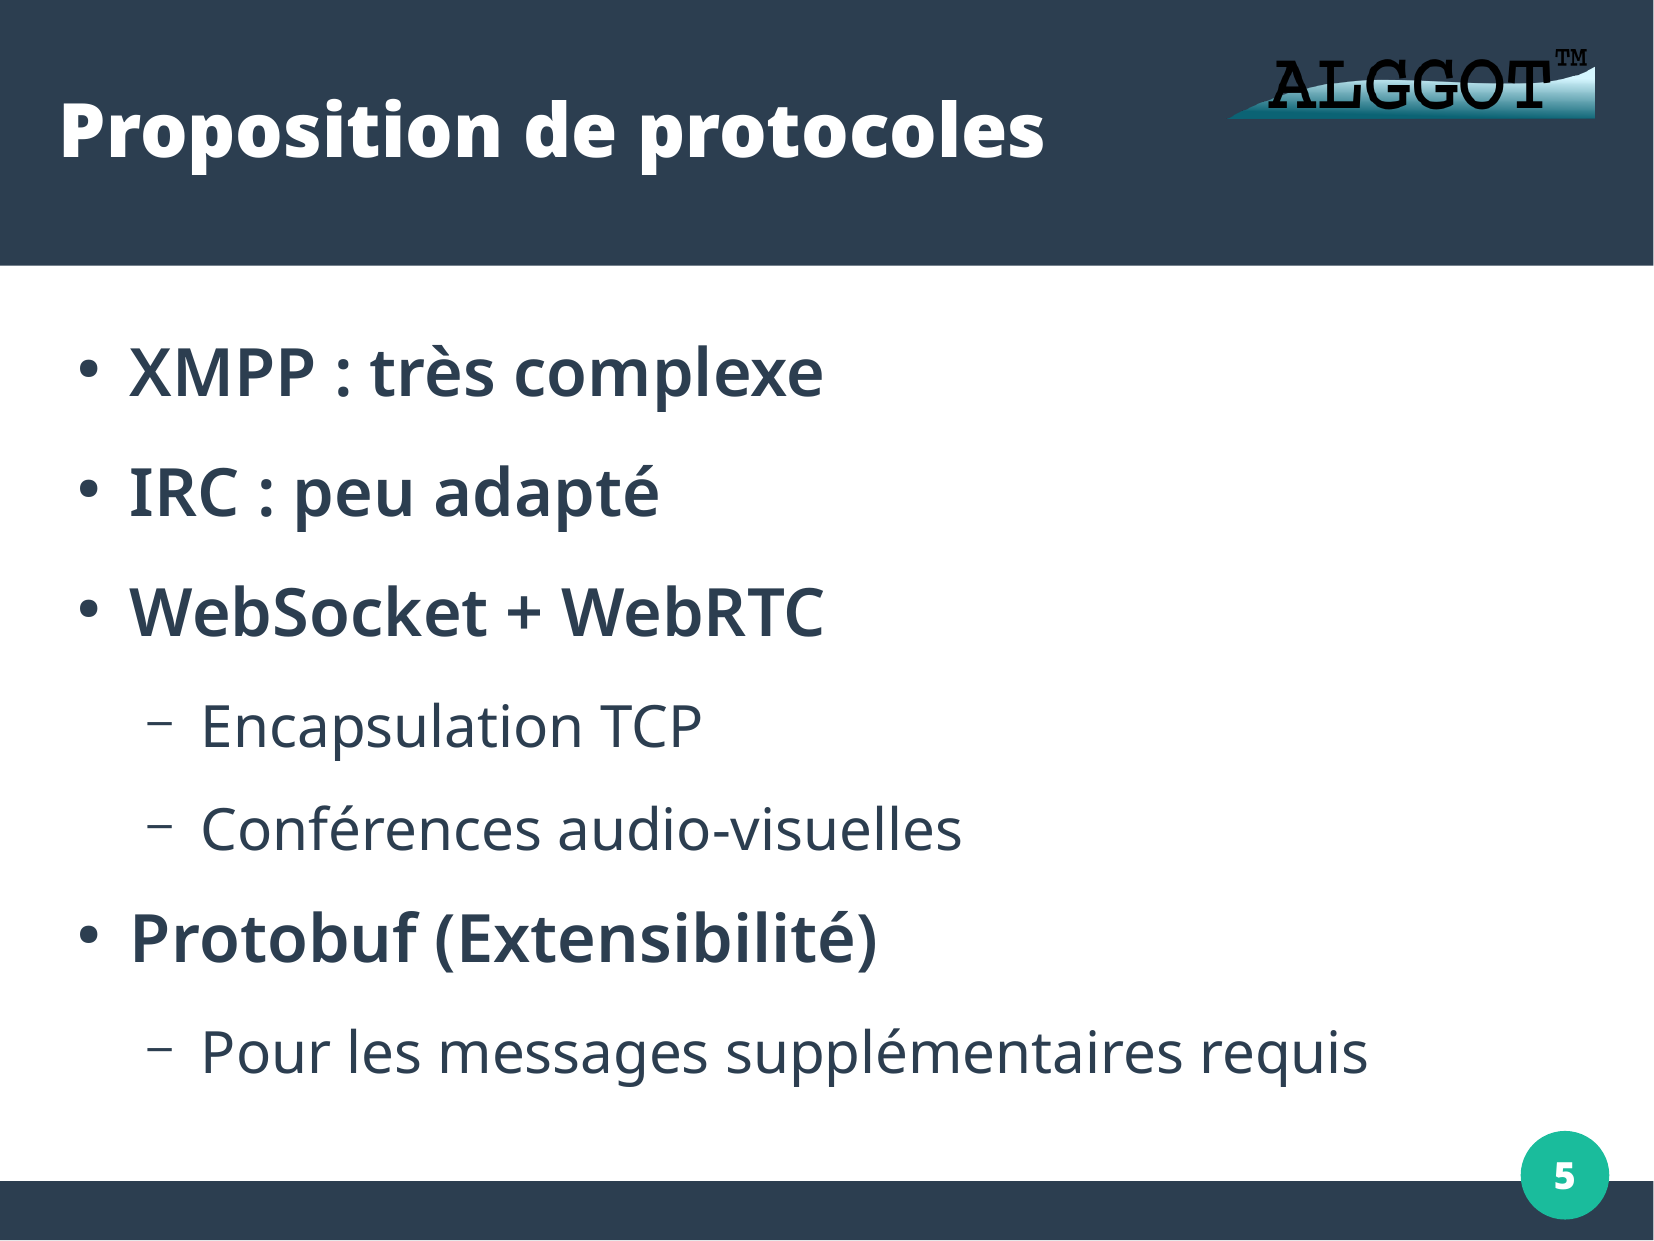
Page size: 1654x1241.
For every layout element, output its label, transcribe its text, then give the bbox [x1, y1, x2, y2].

list XMPP : très complexe IRC : peu adapté WebSocket + WebRTC Encapsulation TCP Conférences audio-visuelles Protobuf (Extensibilité) Pour les messages supplémentaires requis [59, 324, 1595, 1152]
title Proposition de protocoles [59, 49, 1595, 207]
